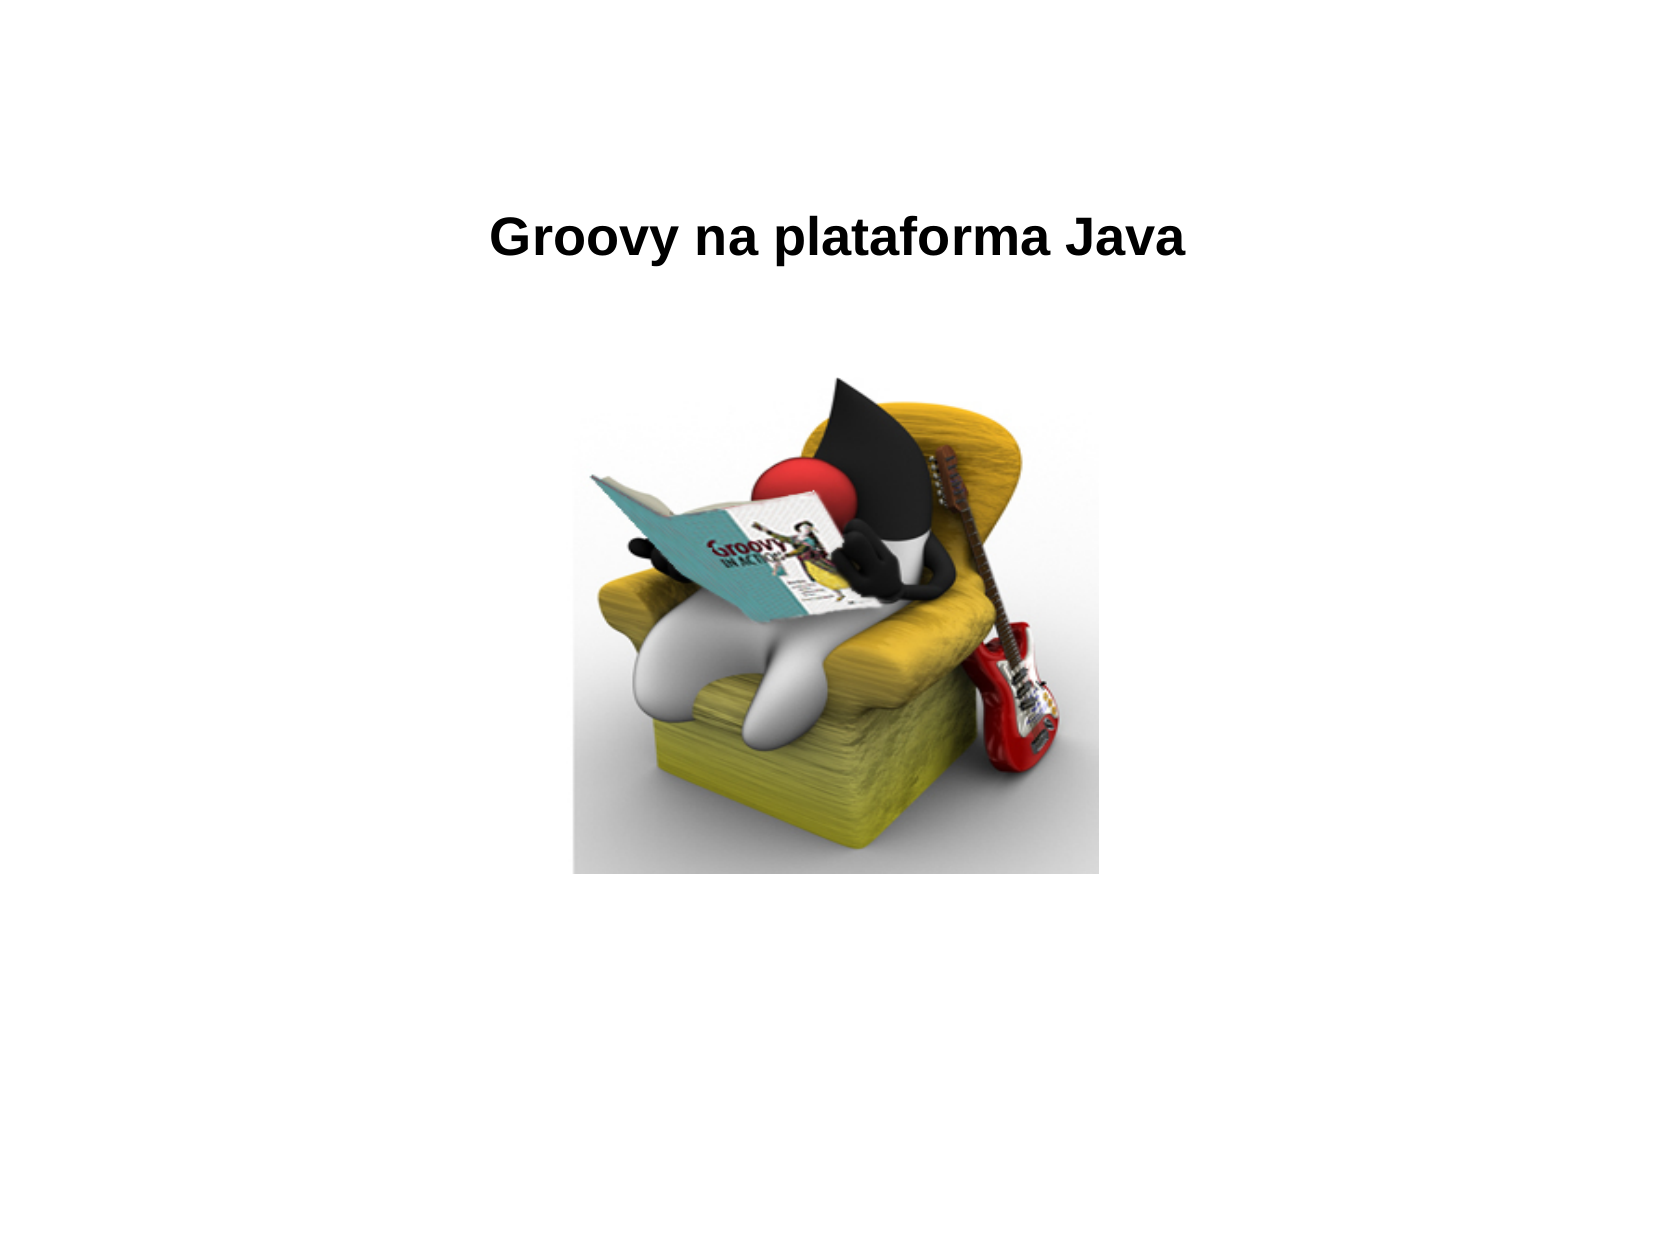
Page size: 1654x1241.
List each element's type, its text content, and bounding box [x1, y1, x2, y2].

subtitle Groovy na plataforma Java [94, 141, 1583, 331]
picture [566, 377, 1099, 875]
